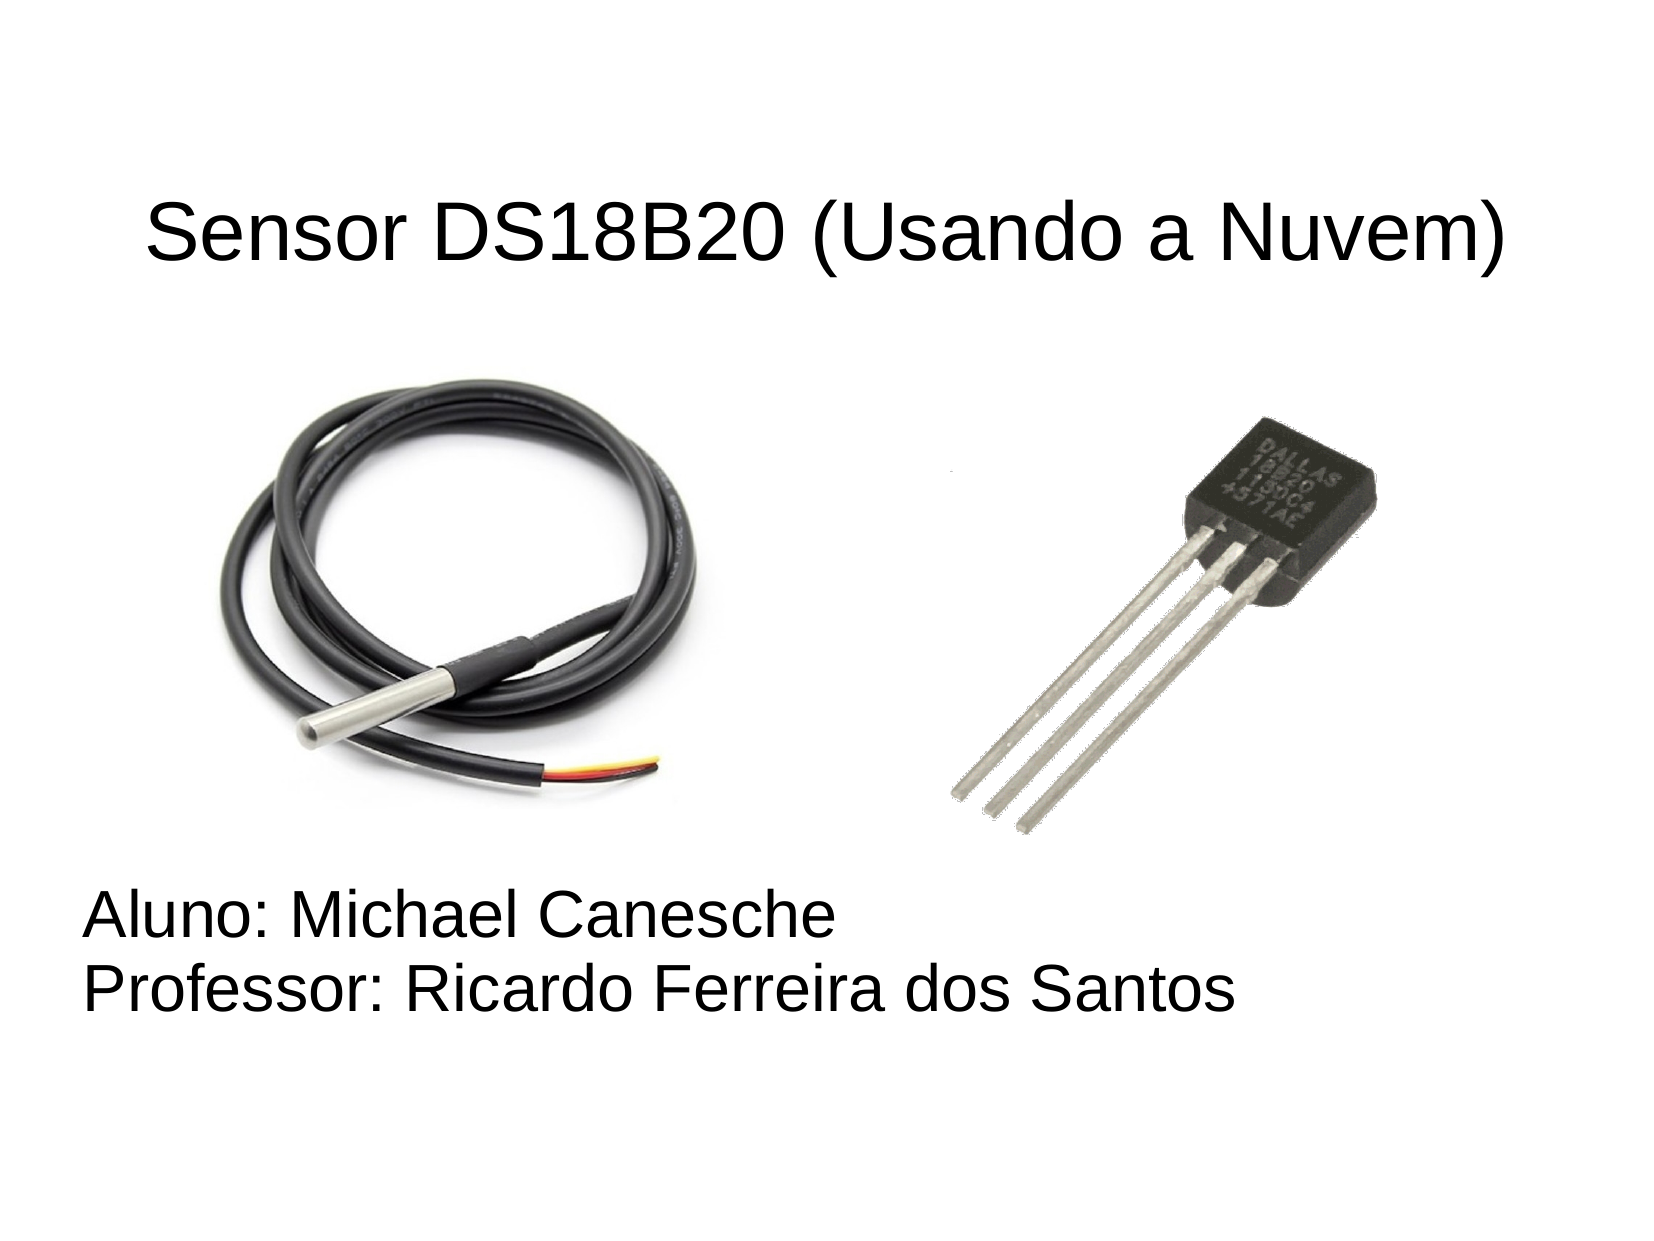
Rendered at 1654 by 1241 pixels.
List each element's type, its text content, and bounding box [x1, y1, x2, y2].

picture [944, 410, 1385, 851]
picture [150, 366, 768, 809]
subtitle Sensor DS18B20 (Usando a Nuvem) Aluno: Michael Canesche Professor: Ricardo Ferreira dos Santos [82, 23, 1571, 1189]
